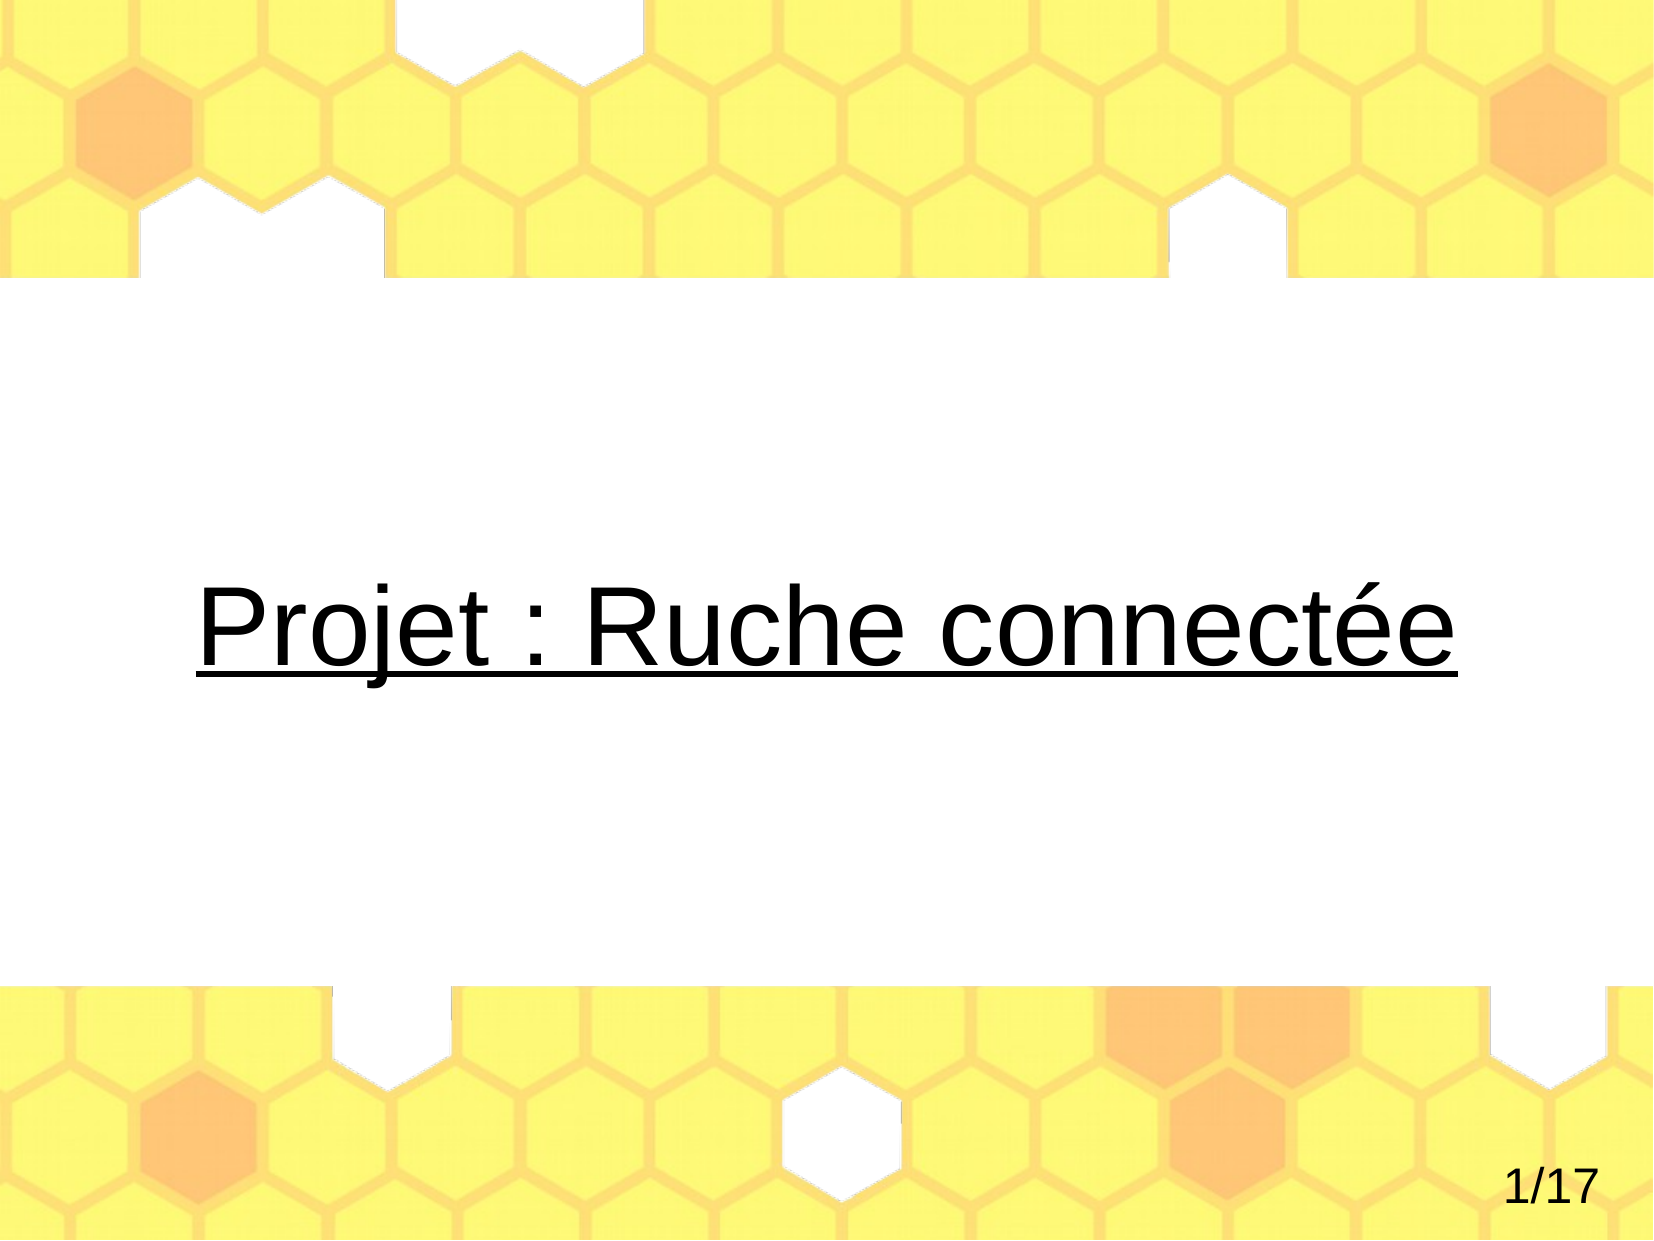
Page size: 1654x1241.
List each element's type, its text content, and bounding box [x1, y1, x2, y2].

picture [0, 0, 1654, 278]
picture [0, 986, 1653, 1240]
text_box Projet : Ruche connectée [82, 486, 1571, 754]
text_box <numéro>/17 [1488, 1145, 1630, 1241]
